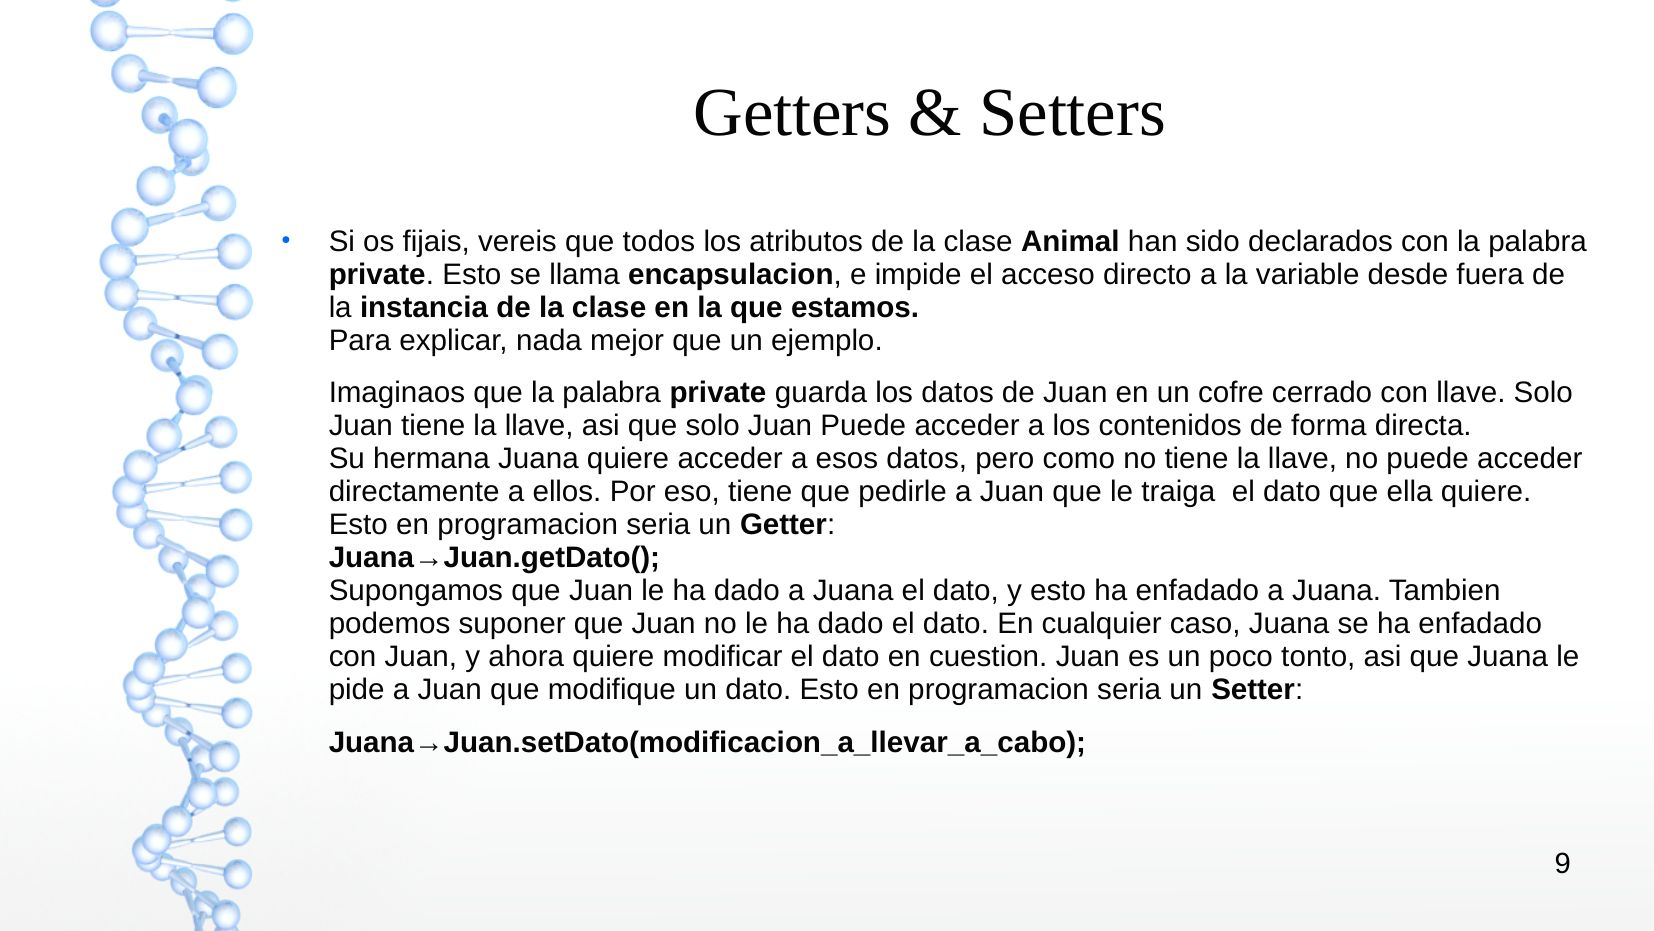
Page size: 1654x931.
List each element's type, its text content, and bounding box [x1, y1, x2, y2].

title Getters & Setters [265, 35, 1595, 189]
list Si os fijais, vereis que todos los atributos de la clase Animal han sido declarados con la palabra private. Esto se llama encapsulacion, e impide el acceso directo a la variable desde fuera de la instancia de la clase en la que estamos. Para explicar, nada mejor que un ejemplo. Imaginaos que la palabra private guarda los datos de Juan en un cofre cerrado con llave. Solo Juan tiene la llave, asi que solo Juan Puede acceder a los contenidos de forma directa. Su hermana Juana quiere acceder a esos datos, pero como no tiene la llave, no puede acceder directamente a ellos. Por eso, tiene que pedirle a Juan que le traiga el dato que ella quiere. Esto en programacion seria un Getter: Juana→Juan.getDato(); Supongamos que Juan le ha dado a Juana el dato, y esto ha enfadado a Juana. Tambien podemos suponer que Juan no le ha dado el dato. En cualquier caso, Juana se ha enfadado con Juan, y ahora quiere modificar el dato en cuestion. Juan es un poco tonto, asi que Juana le pide a Juan que modifique un dato. Esto en programacion seria un Setter: Juana→Juan.setDato(modificacion_a_llevar_a_cabo); [265, 224, 1595, 764]
picture [0, 0, 1654, 931]
